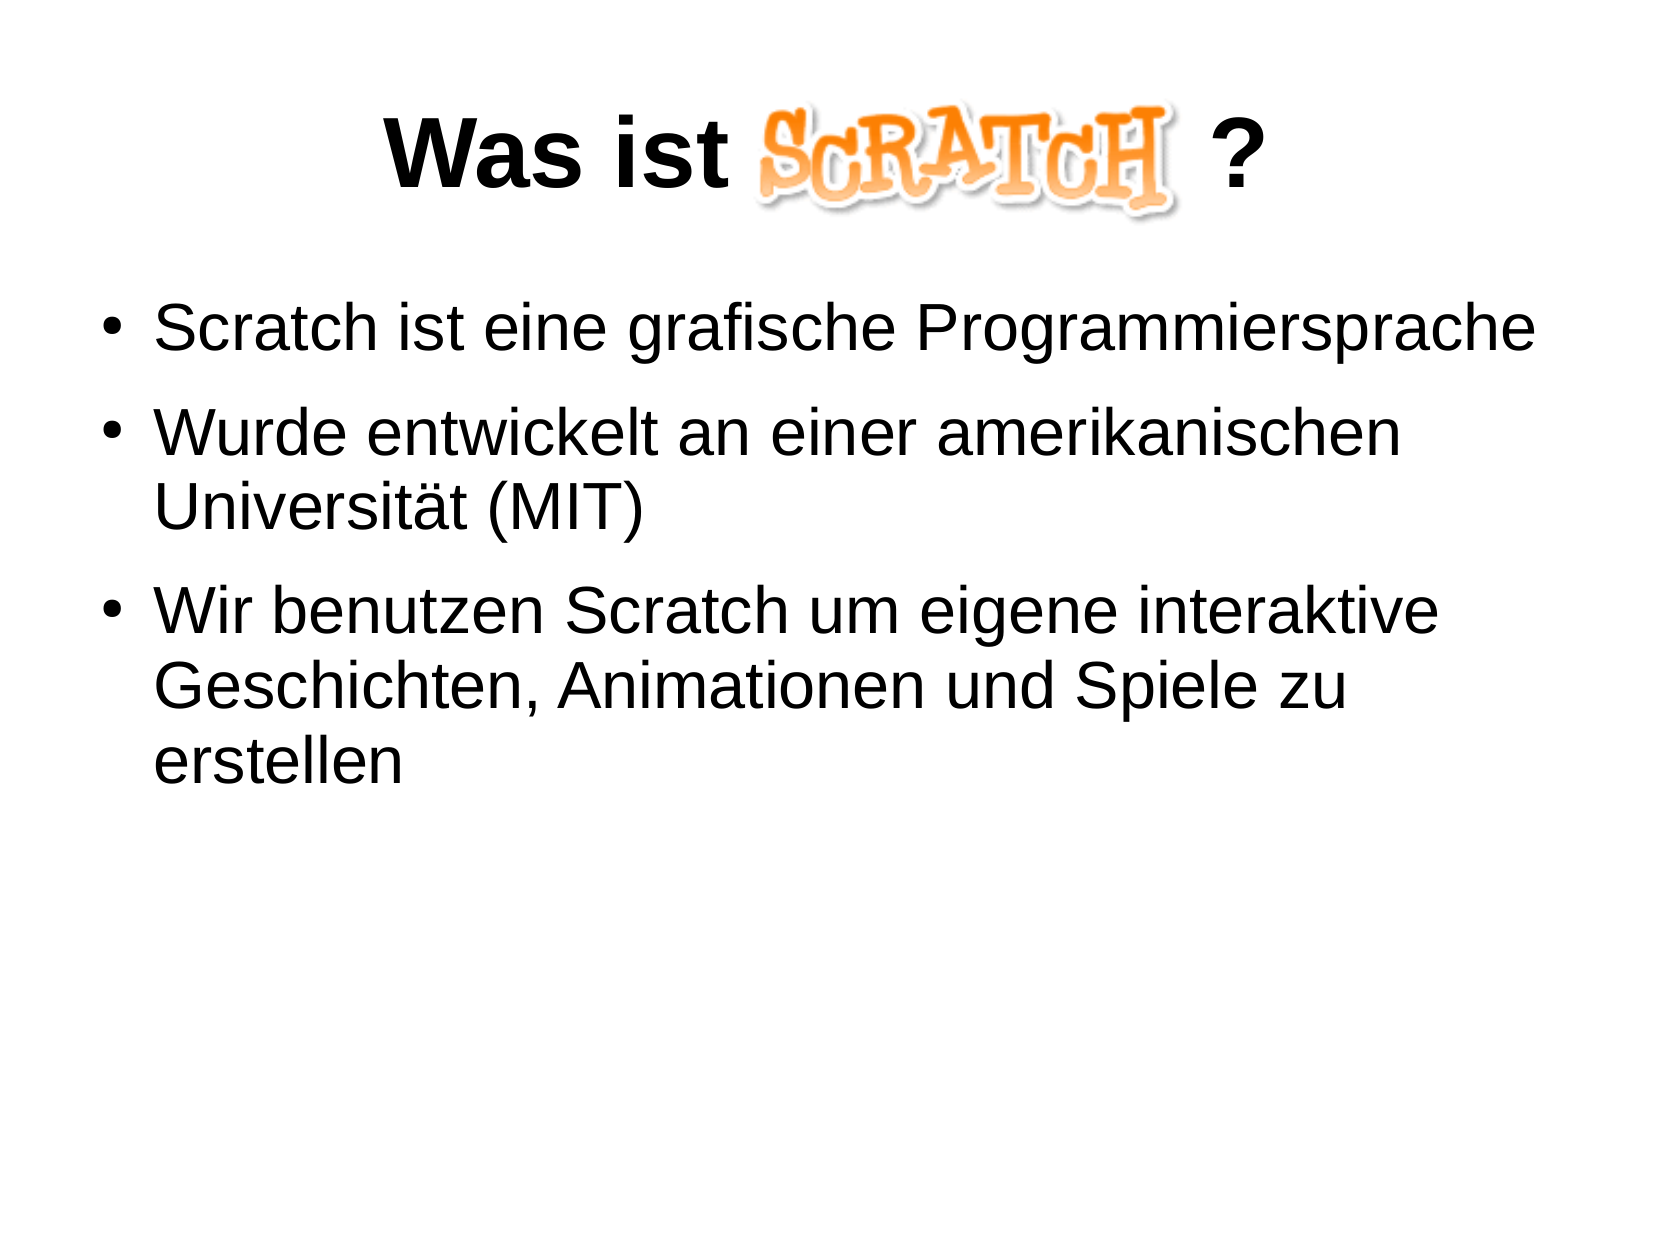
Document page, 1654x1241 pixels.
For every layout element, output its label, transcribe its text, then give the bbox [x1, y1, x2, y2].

picture [750, 95, 1189, 228]
list Scratch ist eine grafische Programmiersprache Wurde entwickelt an einer amerikanischen Universität (MIT) Wir benutzen Scratch um eigene interaktive Geschichten, Animationen und Spiele zu erstellen [82, 290, 1571, 1010]
title Was ist ? [82, 49, 1571, 257]
